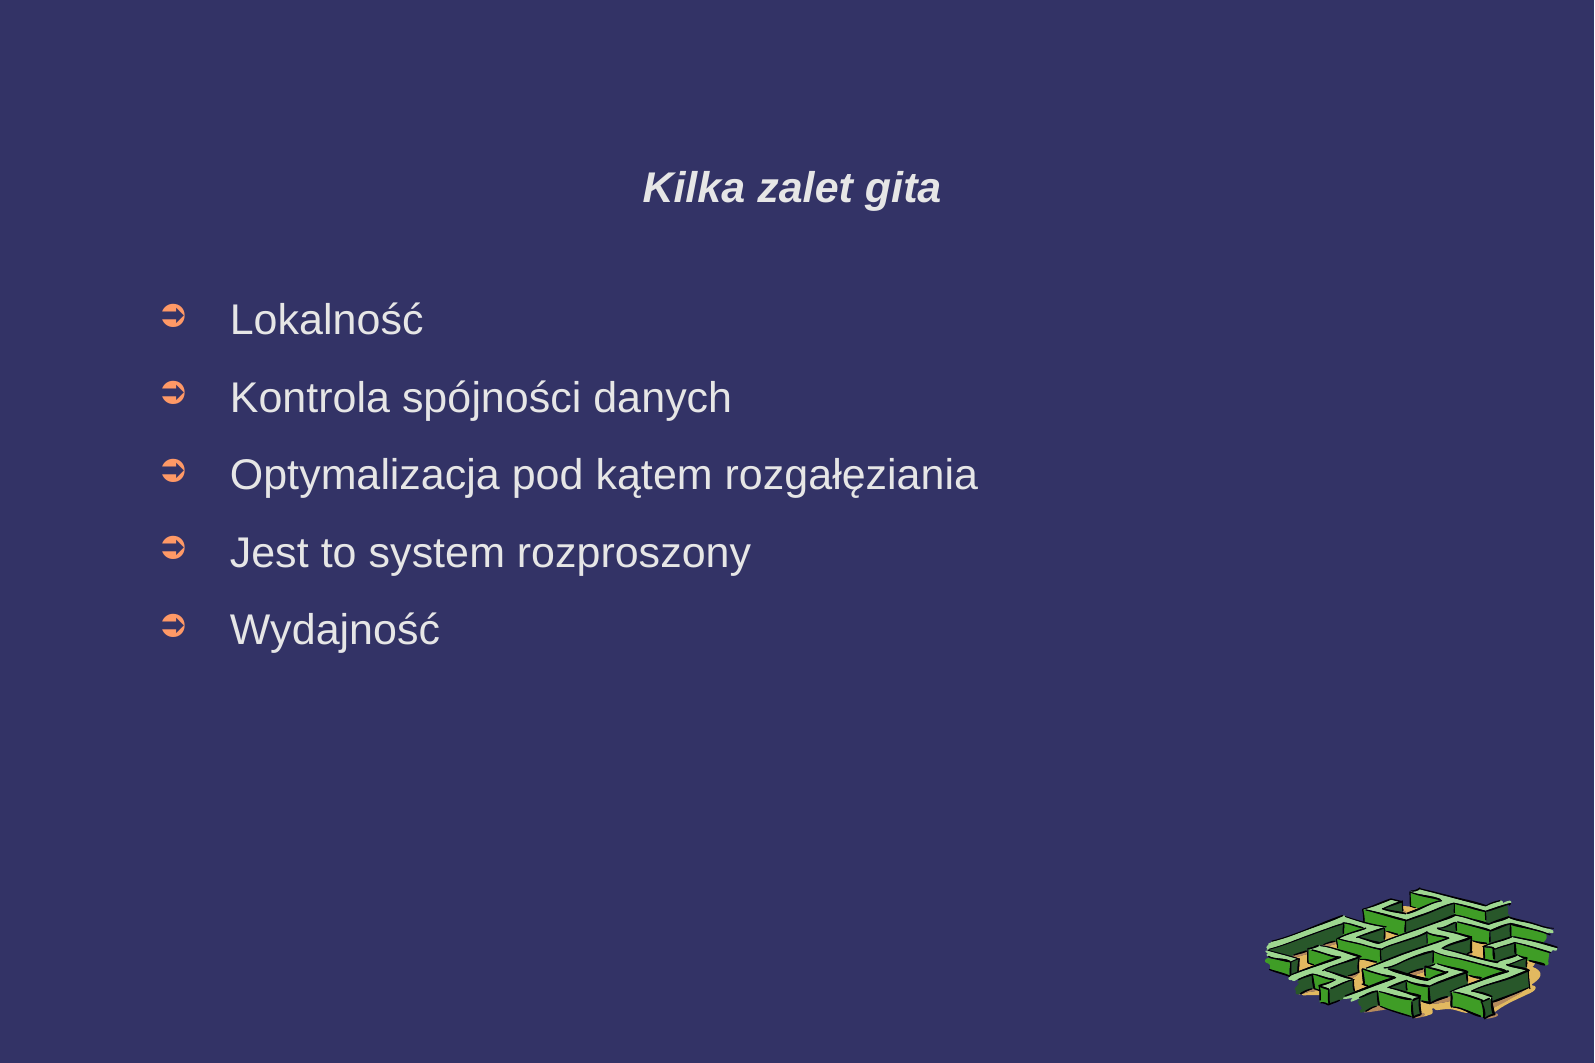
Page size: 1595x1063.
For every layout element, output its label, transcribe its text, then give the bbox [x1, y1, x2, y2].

list Lokalność Kontrola spójności danych Optymalizacja pod kątem rozgałęziania Jest to system rozproszony Wydajność [147, 295, 1479, 966]
title Kilka zalet gita [117, 98, 1479, 276]
